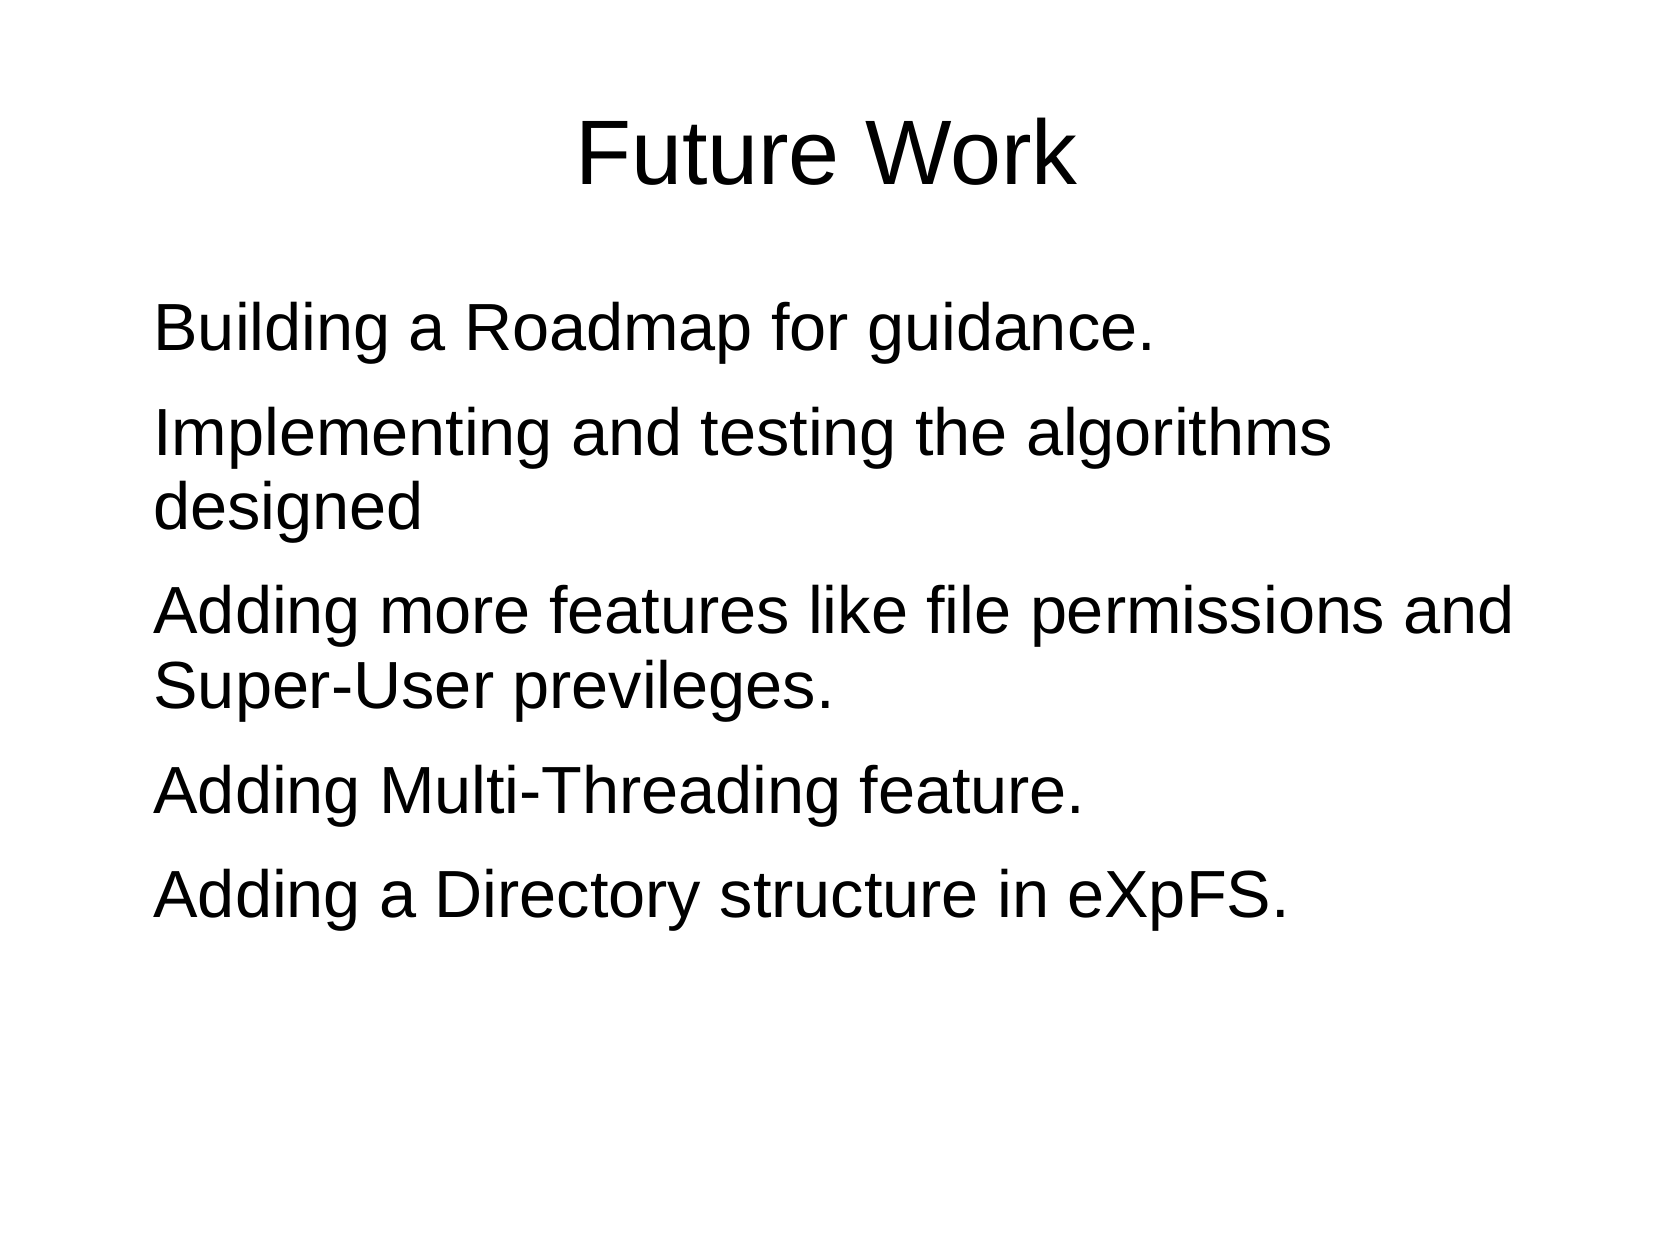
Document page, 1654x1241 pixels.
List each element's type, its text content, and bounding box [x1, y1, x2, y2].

list Building a Roadmap for guidance. Implementing and testing the algorithms designed Adding more features like file permissions and Super-User previleges. Adding Multi-Threading feature. Adding a Directory structure in eXpFS. [82, 290, 1571, 1010]
title Future Work [82, 49, 1571, 257]
